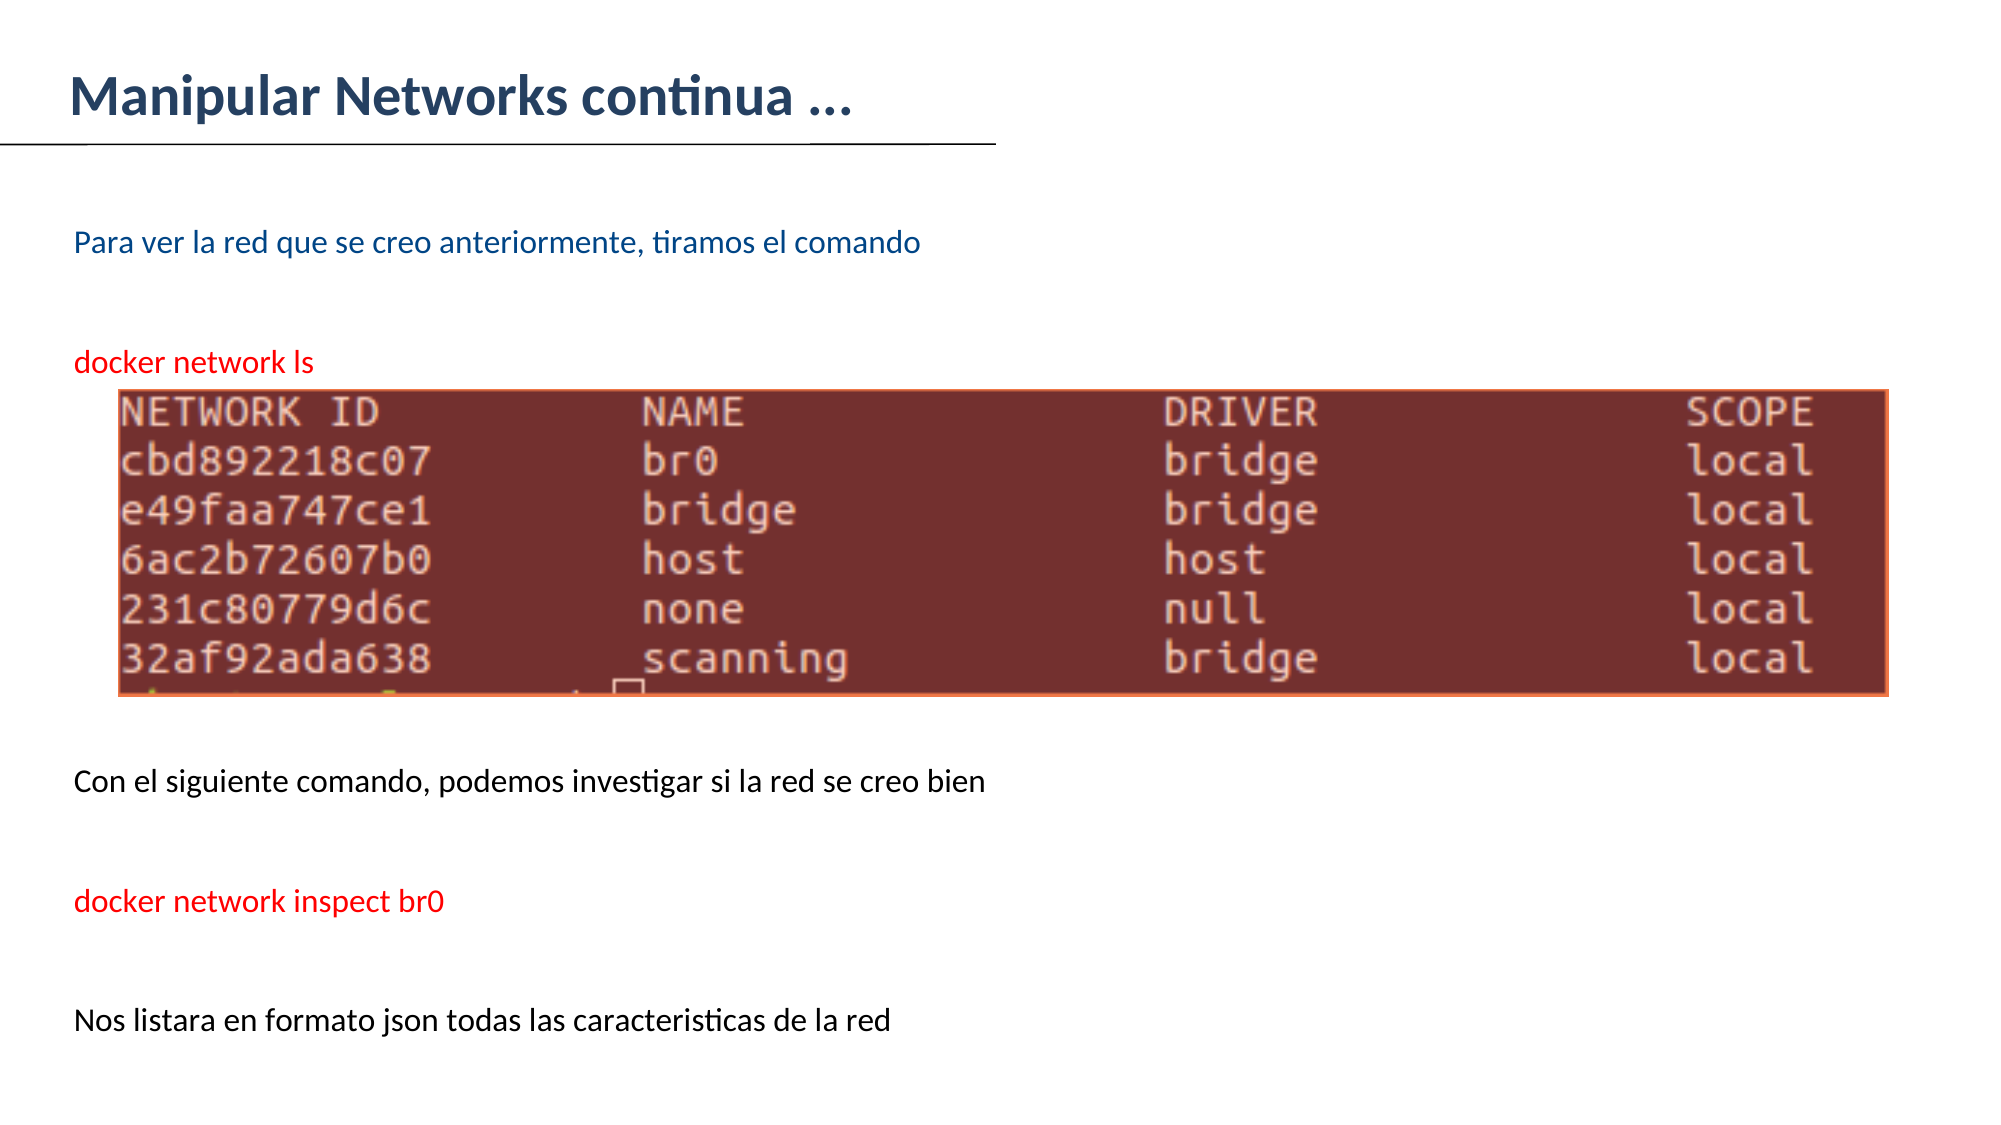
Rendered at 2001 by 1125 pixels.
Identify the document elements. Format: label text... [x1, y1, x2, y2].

text_box Manipular Networks continua ... [54, 49, 1371, 136]
text_box Para ver la red que se creo anteriormente, tiramos el comando docker network ls Con el siguiente comando, podemos investigar si la red se creo bien docker network inspect br0 Nos listara en formato json todas las caracteristicas de la red [59, 192, 1867, 1125]
picture [118, 389, 1889, 697]
